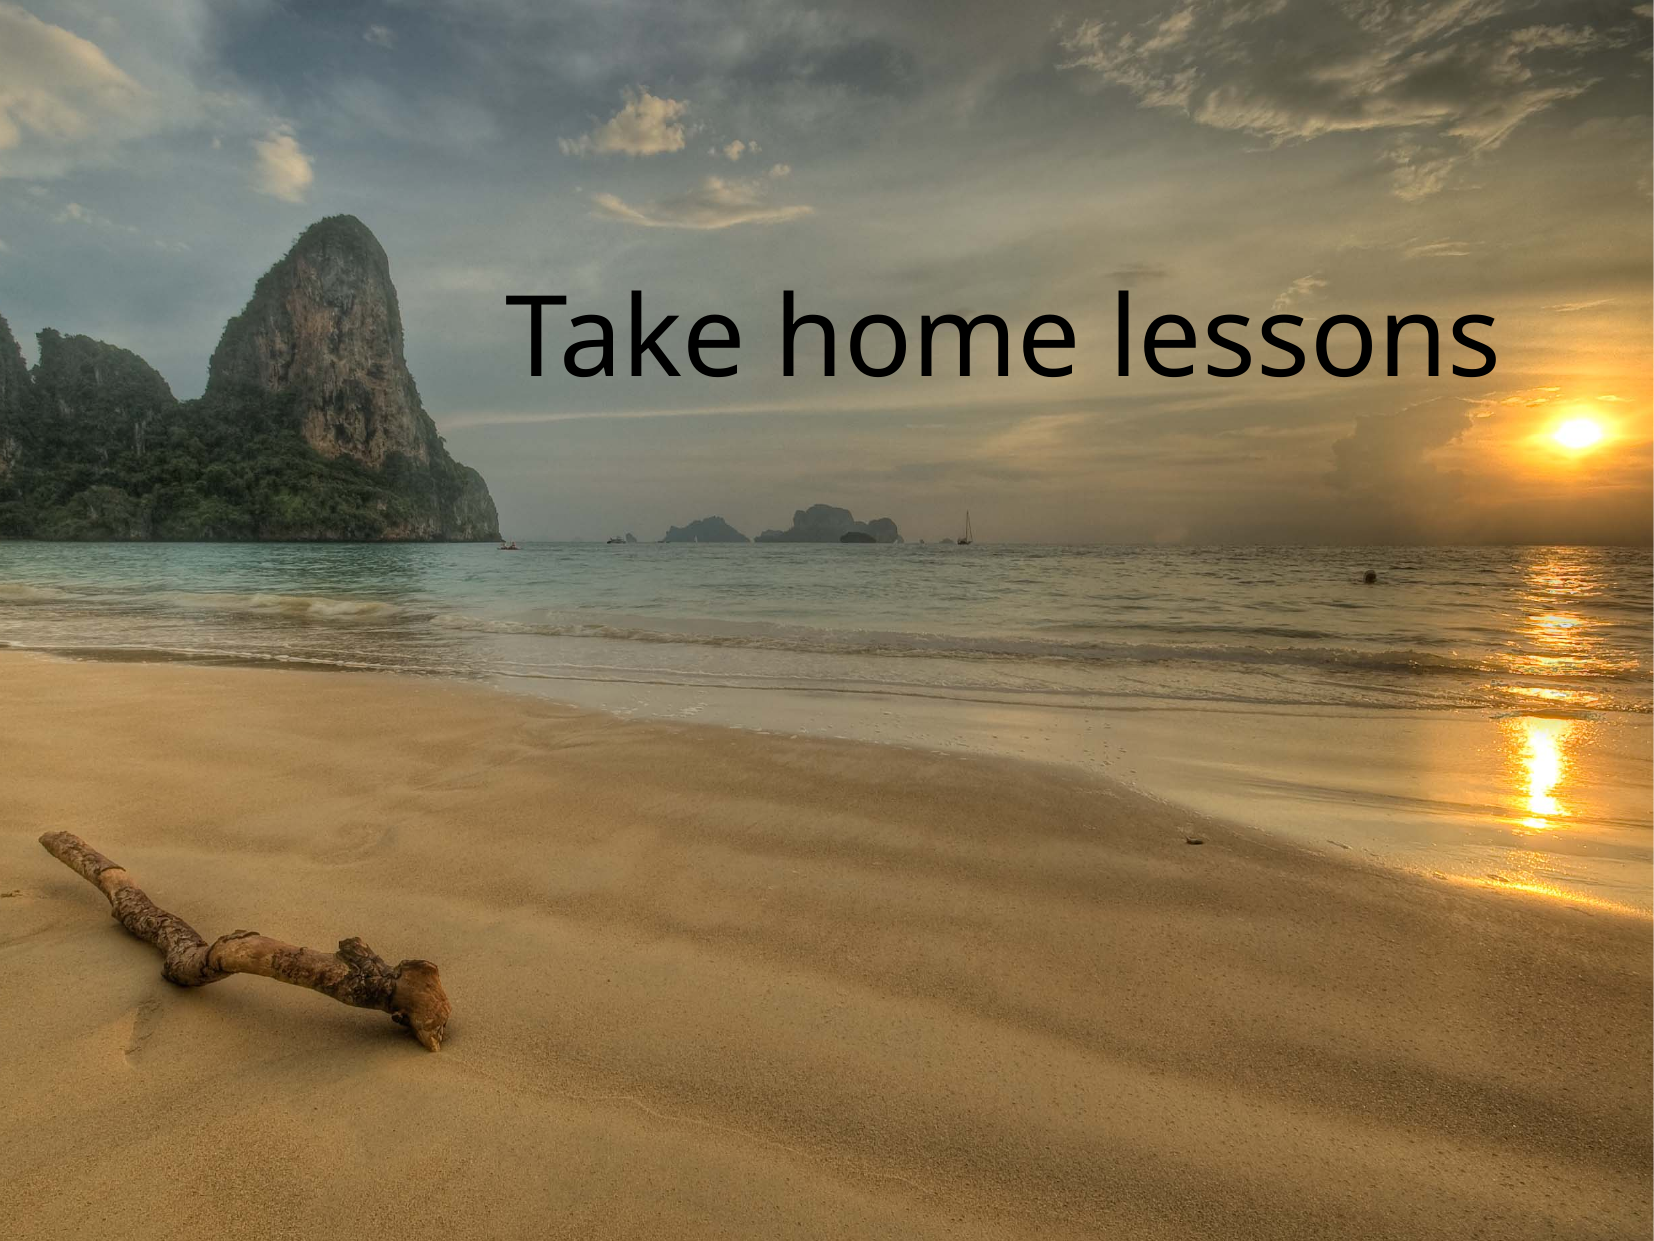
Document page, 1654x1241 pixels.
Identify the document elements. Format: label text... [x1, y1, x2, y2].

picture [0, 0, 1654, 1241]
title Take home lessons [505, 0, 1592, 665]
